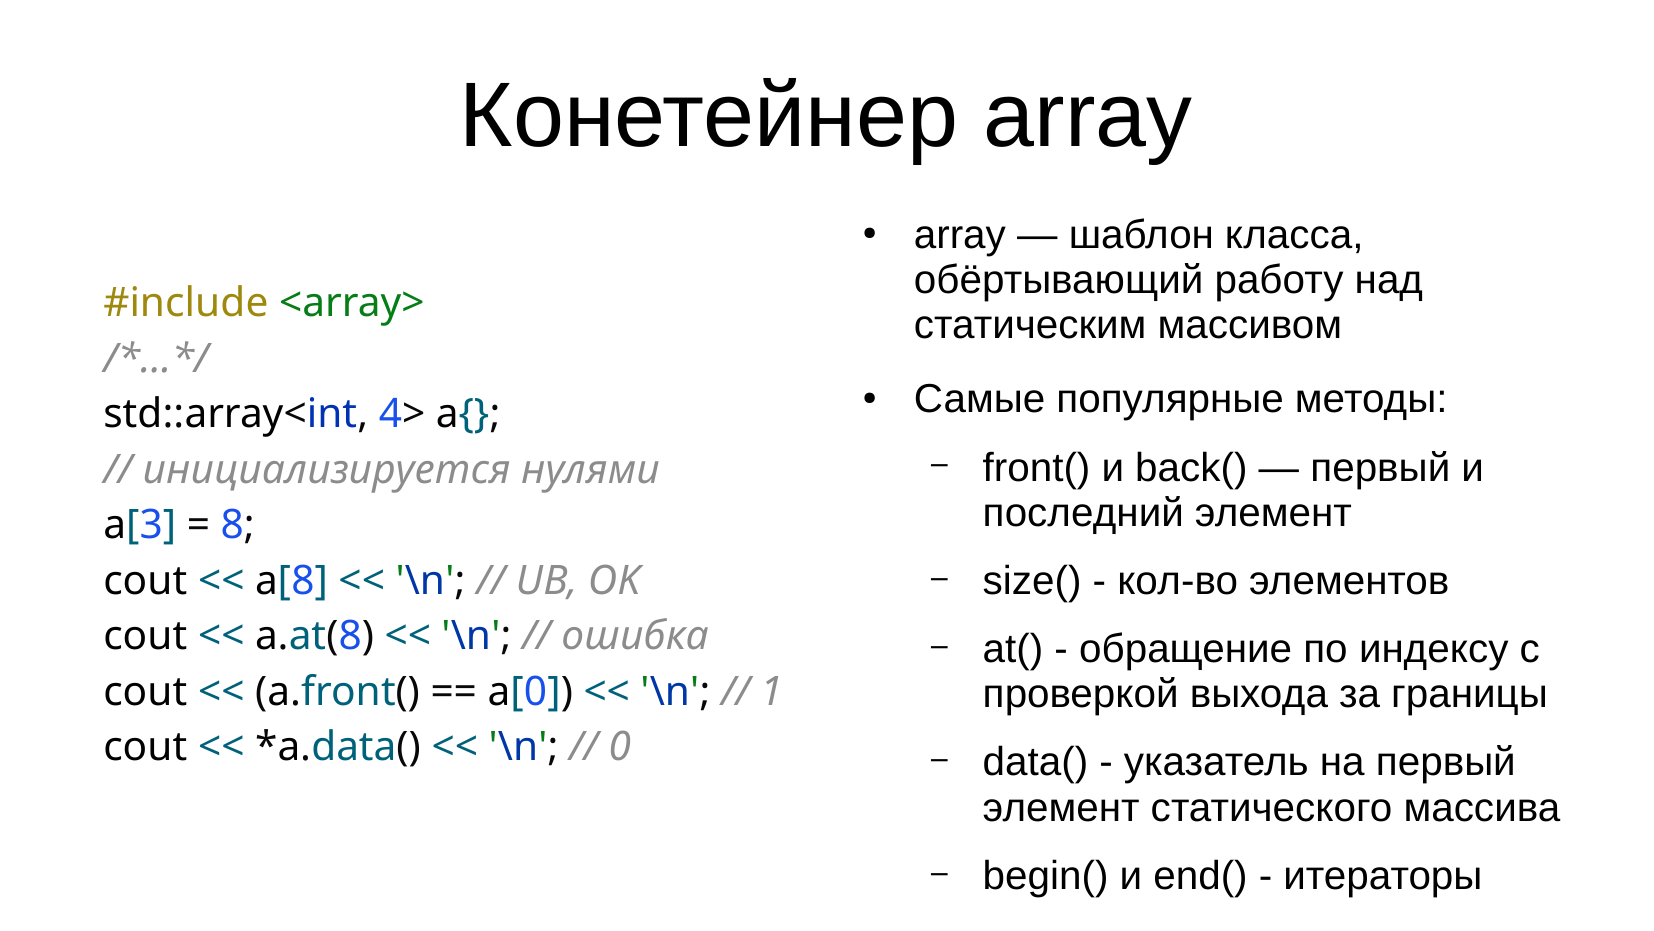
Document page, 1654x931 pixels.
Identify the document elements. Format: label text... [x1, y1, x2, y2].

list array — шаблон класса, обёртывающий работу над статическим массивом Самые популярные методы: front() и back() — первый и последний элемент size() - кол-во элементов at() - обращение по индексу с проверкой выхода за границы data() - указатель на первый элемент статического массива begin() и end() - итераторы [845, 211, 1572, 910]
title Конетейнер array [82, 37, 1571, 193]
text_box #include <array> /*...*/ std::array<int, 4> a{}; // инициализируется нулями a[3] = 8; cout << a[8] << '\n'; // UB, OK cout << a.at(8) << '\n'; // ошибка cout << (a.front() == a[0]) << '\n'; // 1 cout << *a.data() << '\n'; // 0 [88, 265, 846, 798]
